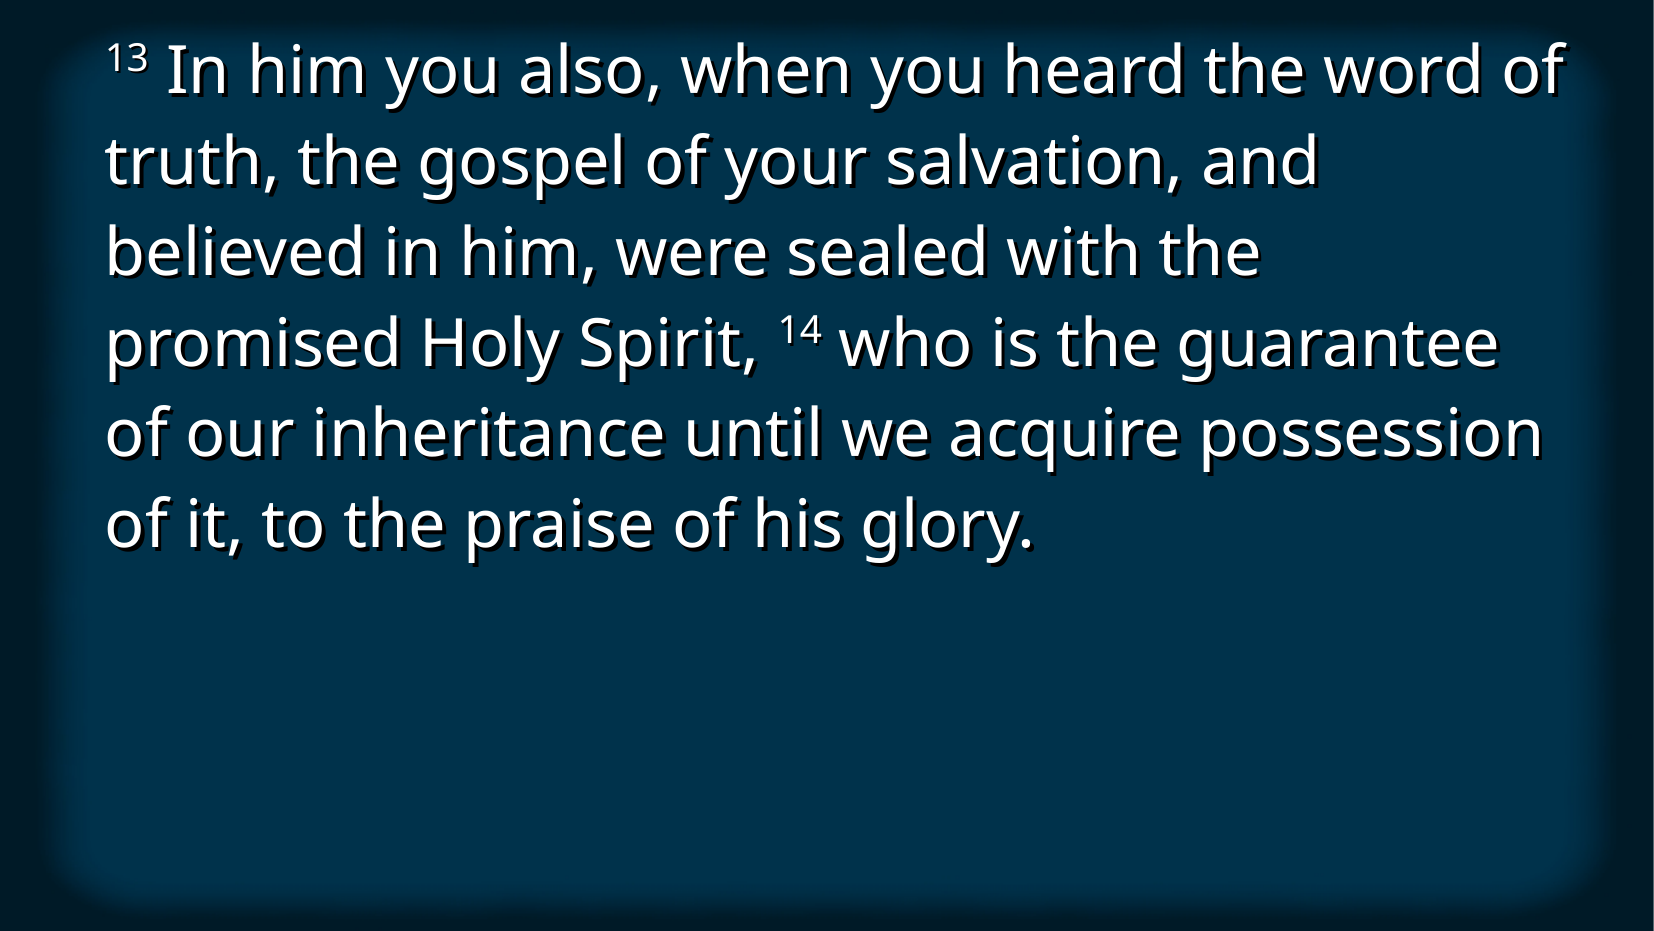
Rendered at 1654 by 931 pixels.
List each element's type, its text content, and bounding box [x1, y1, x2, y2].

picture [0, 0, 1654, 931]
text_box 13 In him you also, when you heard the word of truth, the gospel of your salvation, and believed in him, were sealed with the promised Holy Spirit, 14 who is the guarantee of our inheritance until we acquire possession of it, to the praise of his glory. [90, 15, 1591, 474]
